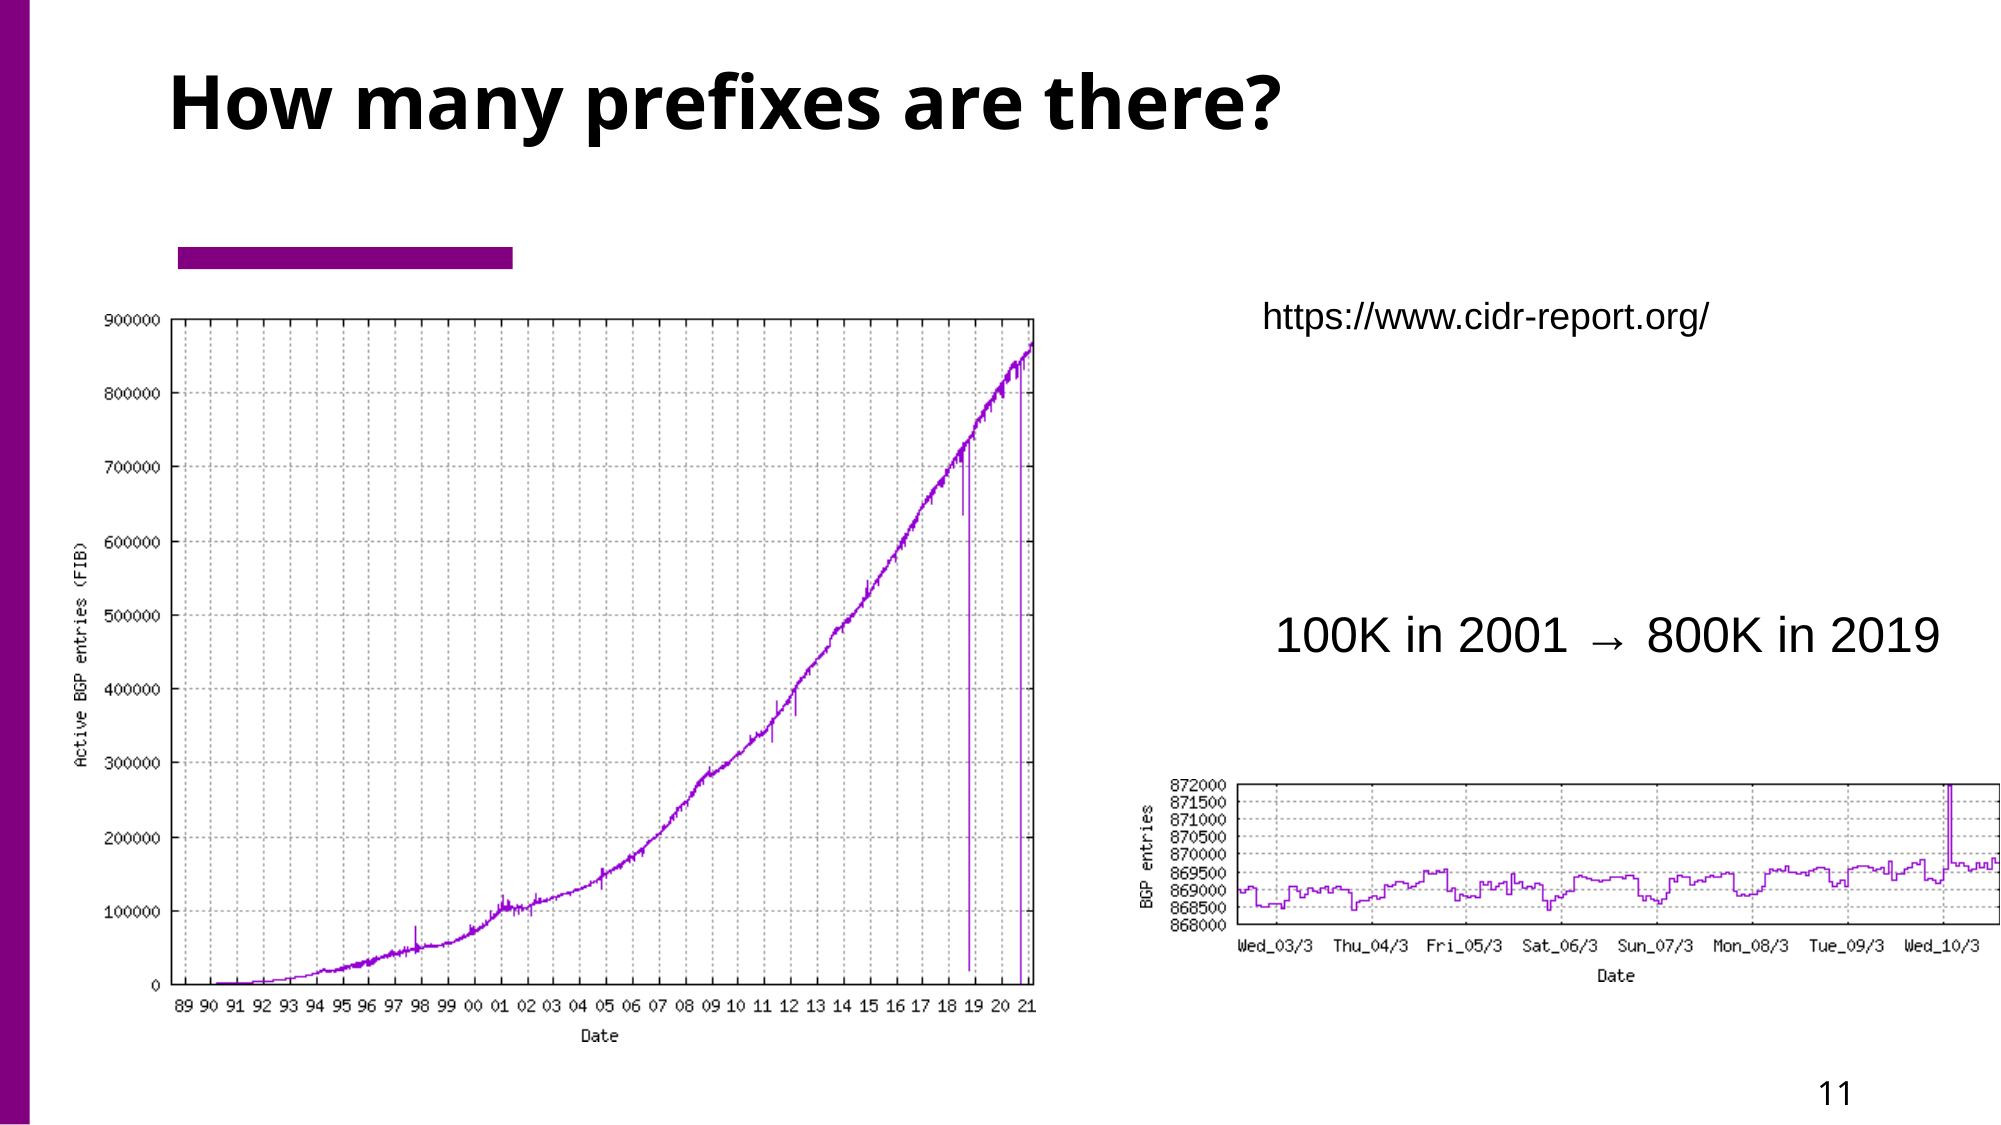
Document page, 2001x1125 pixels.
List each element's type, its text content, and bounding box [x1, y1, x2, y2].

list [104, 218, 913, 314]
picture [74, 314, 1036, 1042]
picture [1140, 779, 2000, 982]
title How many prefixes are there? [116, 37, 1696, 163]
text_box 100K in 2001 → 800K in 2019 [1260, 600, 1957, 727]
text_box https://www.cidr-report.org/ [1247, 288, 1726, 346]
